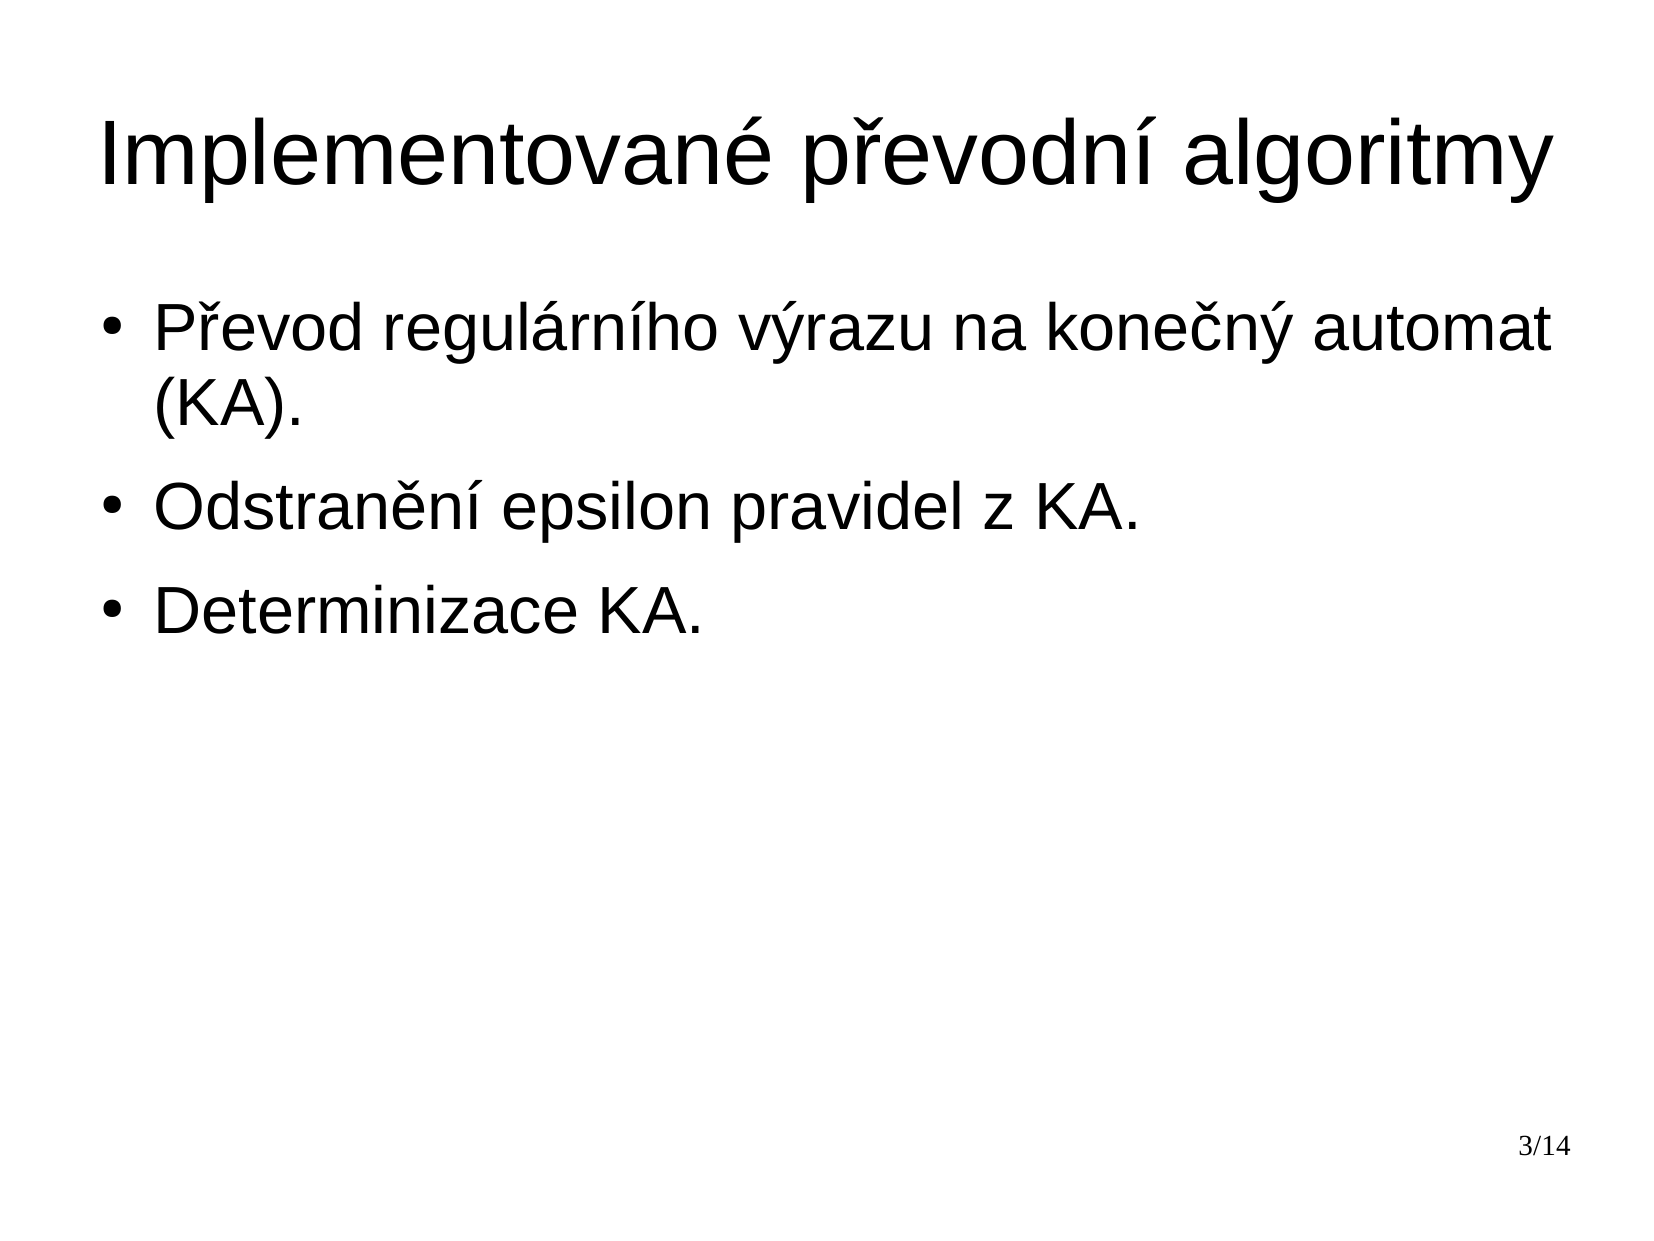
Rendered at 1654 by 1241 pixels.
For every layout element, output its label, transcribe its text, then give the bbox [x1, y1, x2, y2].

list Převod regulárního výrazu na konečný automat (KA). Odstranění epsilon pravidel z KA. Determinizace KA. [82, 290, 1571, 1010]
title Implementované převodní algoritmy [82, 49, 1571, 257]
